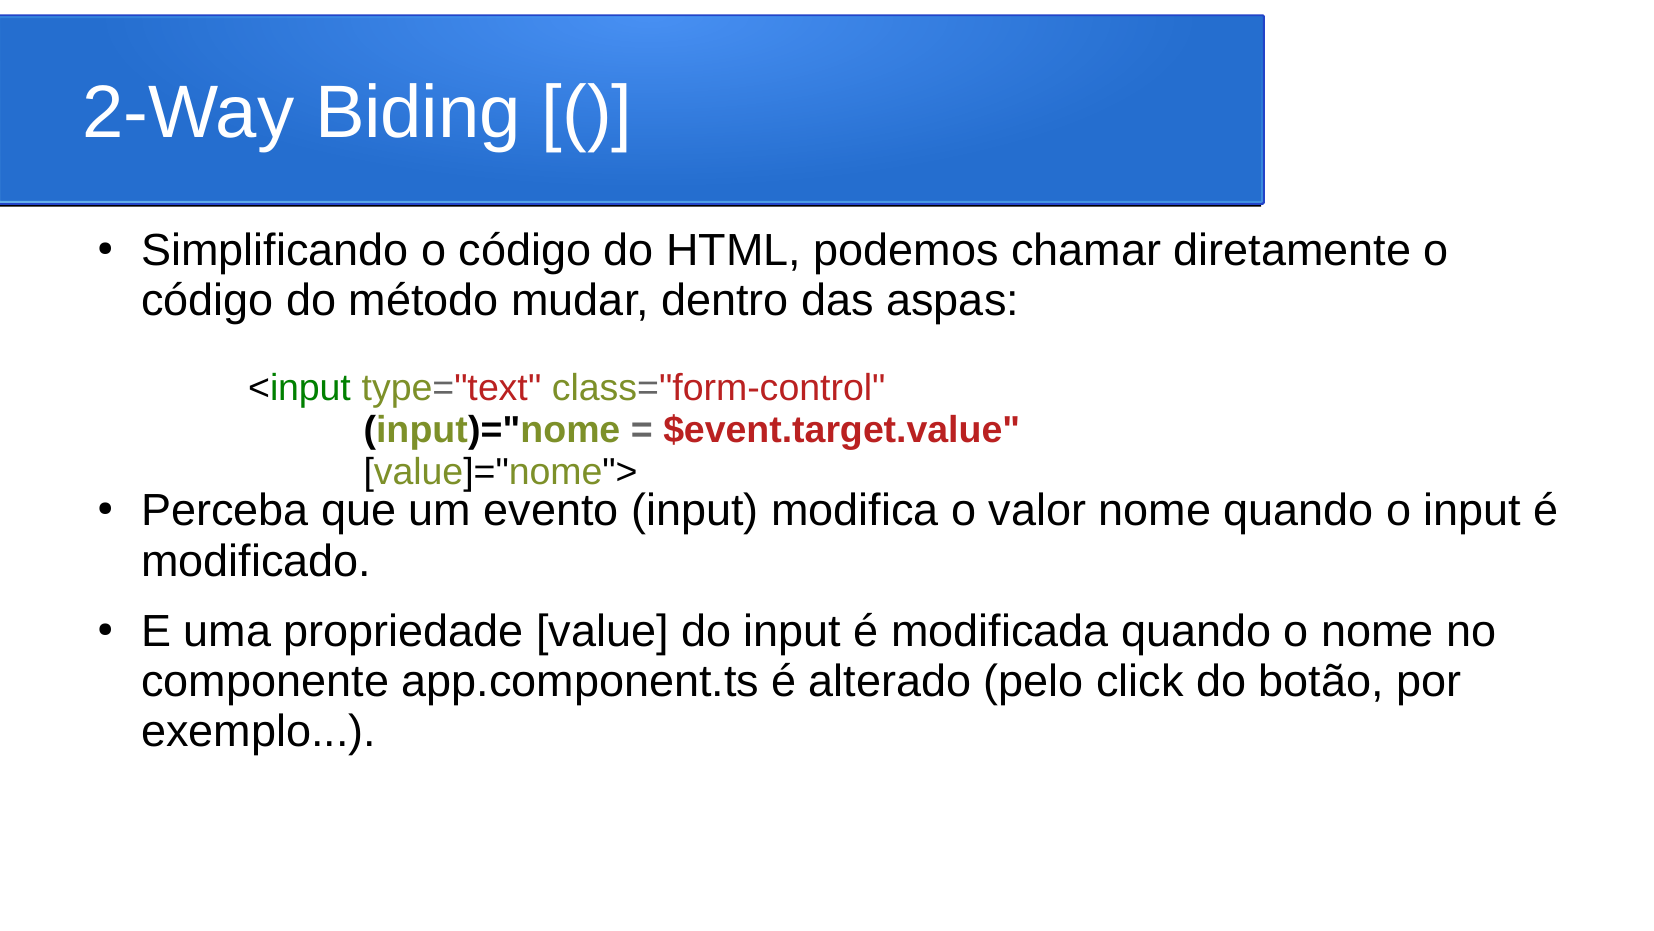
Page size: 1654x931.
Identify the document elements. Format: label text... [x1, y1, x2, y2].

list Simplificando o código do HTML, podemos chamar diretamente o código do método mudar, dentro das aspas: Perceba que um evento (input) modifica o valor nome quando o input é modificado. E uma propriedade [value] do input é modificada quando o nome no componente app.component.ts é alterado (pelo click do botão, por exemplo...). [82, 224, 1571, 764]
title 2-Way Biding [()] [82, 35, 1235, 189]
text_box <input type="text" class="form-control" (input)="nome = $event.target.value" [value]="nome"> [248, 366, 1465, 493]
